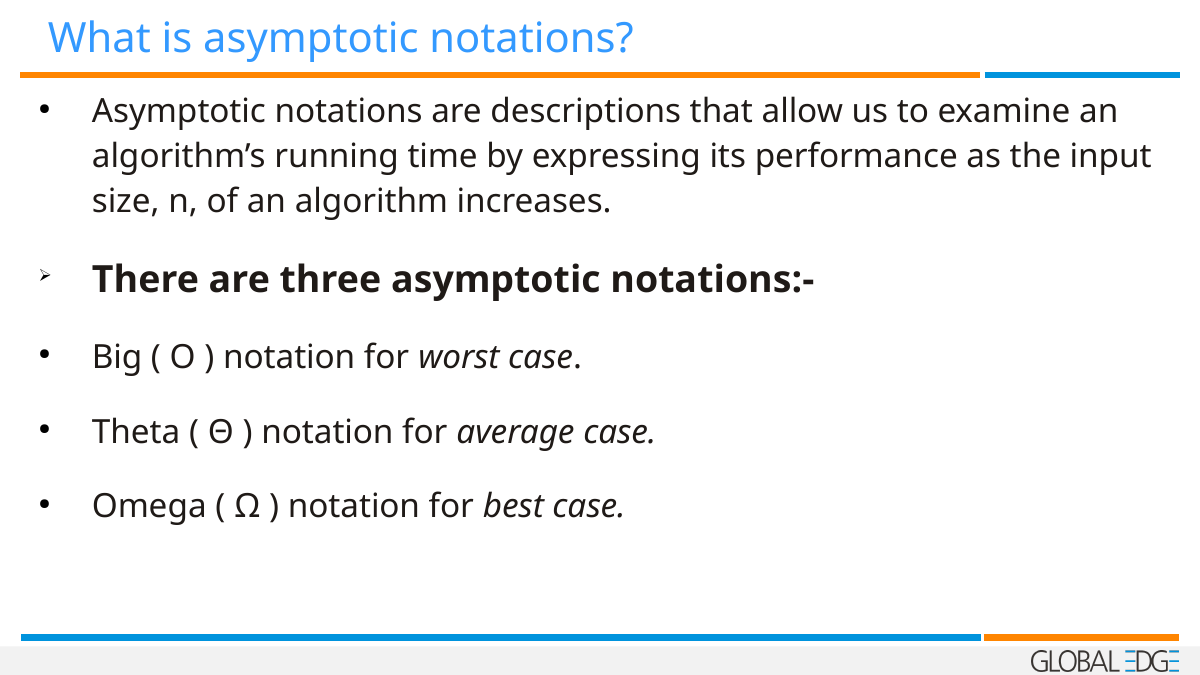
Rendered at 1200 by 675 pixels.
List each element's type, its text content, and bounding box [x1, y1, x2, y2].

list Asymptotic notations are descriptions that allow us to examine an algorithm’s running time by expressing its performance as the input size, n, of an algorithm increases. There are three asymptotic notations:- Big ( O ) notation for worst case. Theta ( Θ ) notation for average case. Omega ( Ω ) notation for best case. [21, 86, 1170, 615]
picture [1031, 650, 1179, 672]
title What is asymptotic notations? [12, 9, 1088, 63]
